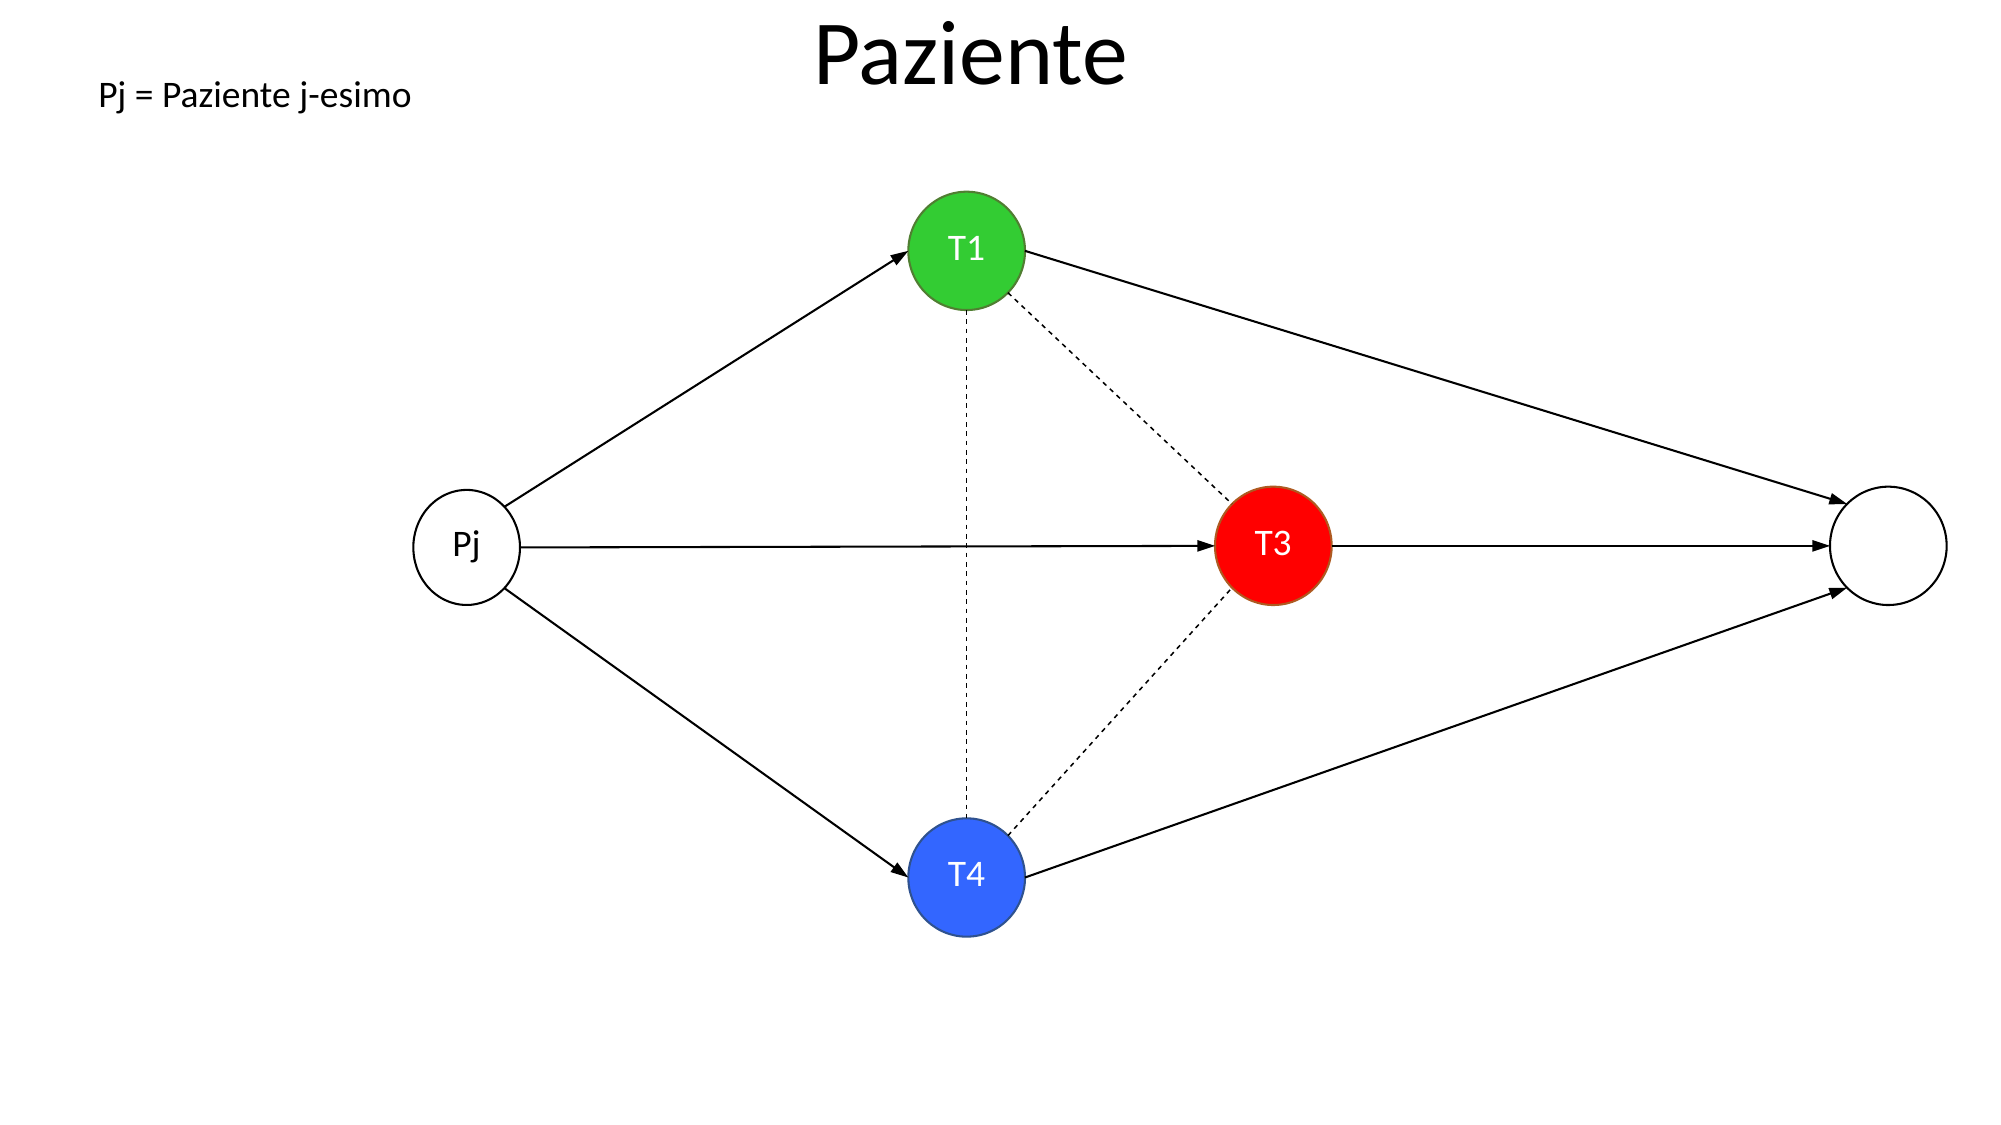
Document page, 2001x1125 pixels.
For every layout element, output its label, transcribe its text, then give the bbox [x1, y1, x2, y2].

text_box Pj [413, 489, 520, 605]
text_box Pj = Paziente j-esimo [83, 71, 614, 133]
text_box Paziente [798, 8, 1561, 135]
text_box T4 [908, 818, 1025, 937]
text_box [1830, 486, 1947, 606]
text_box T3 [1215, 486, 1332, 606]
text_box T1 [908, 191, 1025, 311]
